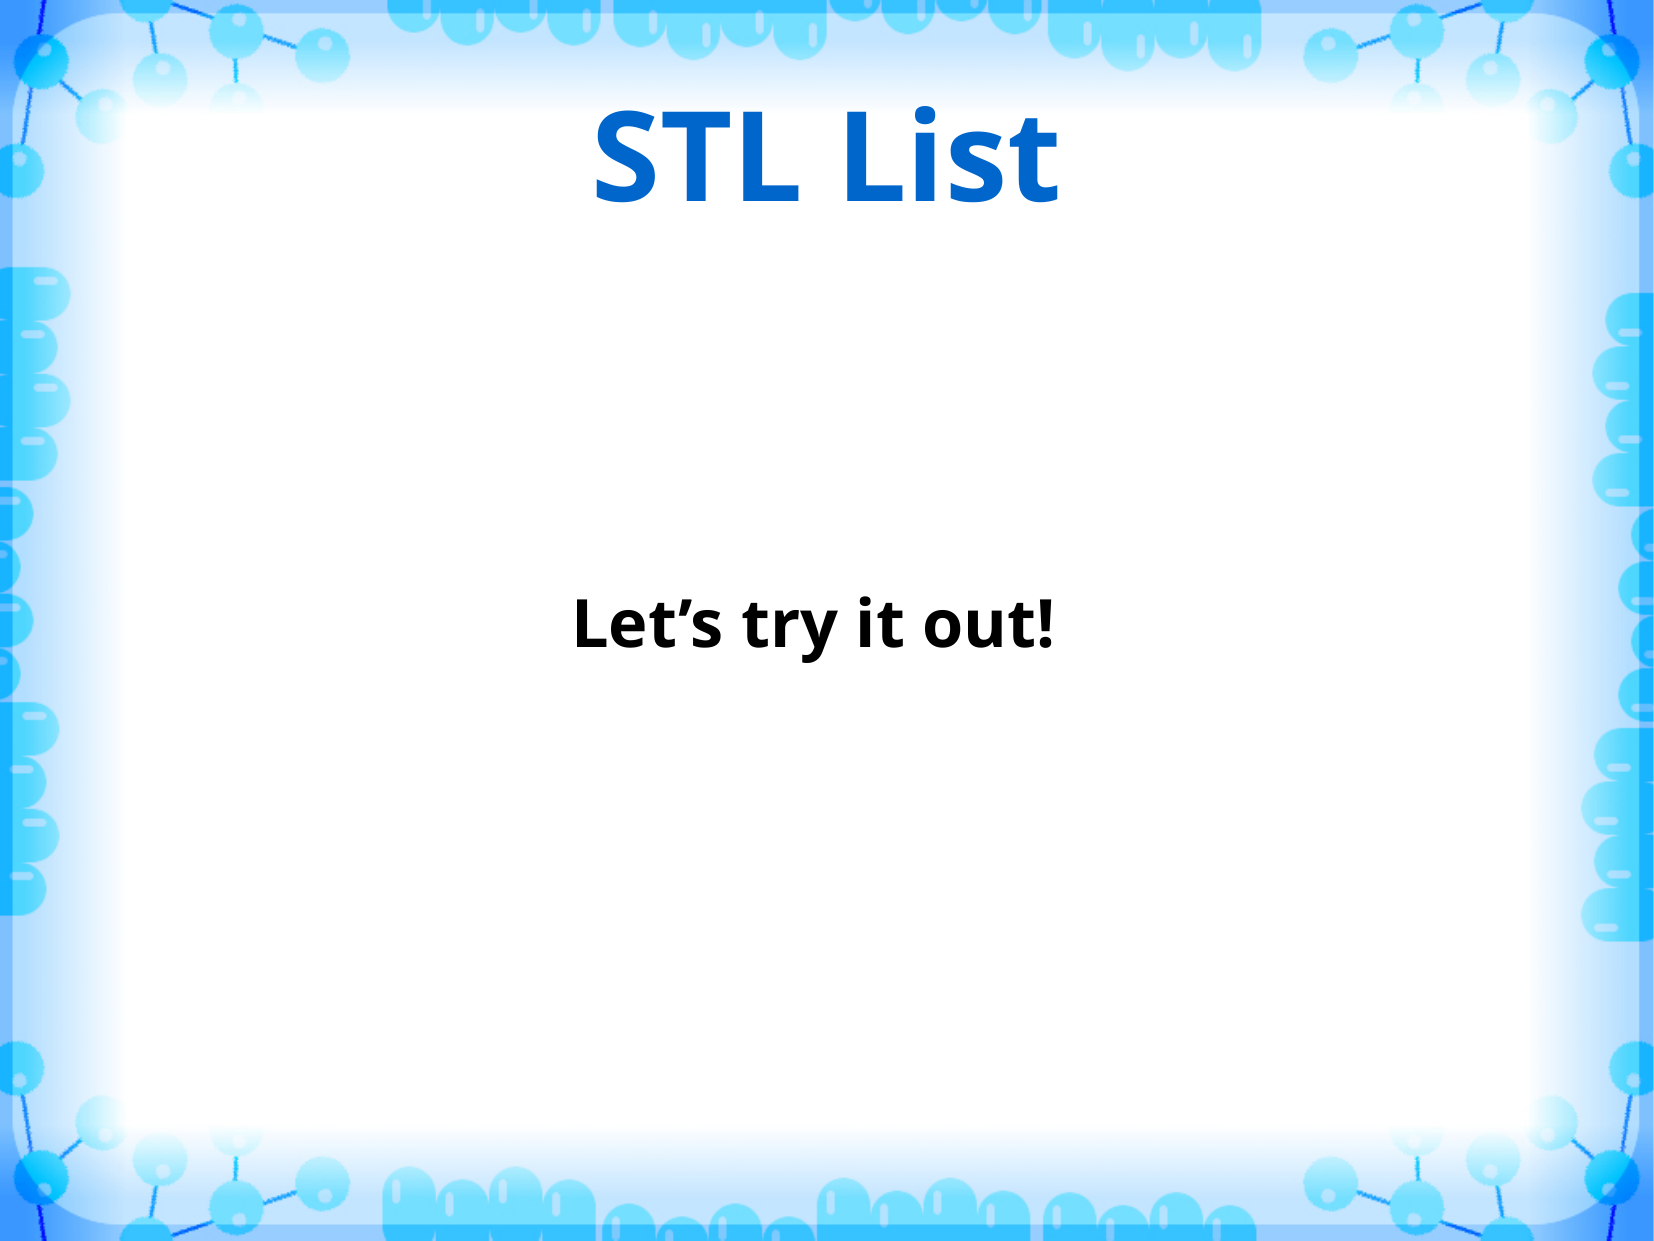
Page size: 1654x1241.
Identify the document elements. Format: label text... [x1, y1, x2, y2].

picture [0, 0, 1654, 1241]
title STL List [82, 49, 1571, 257]
text_box Let’s try it out! [135, 576, 1492, 844]
